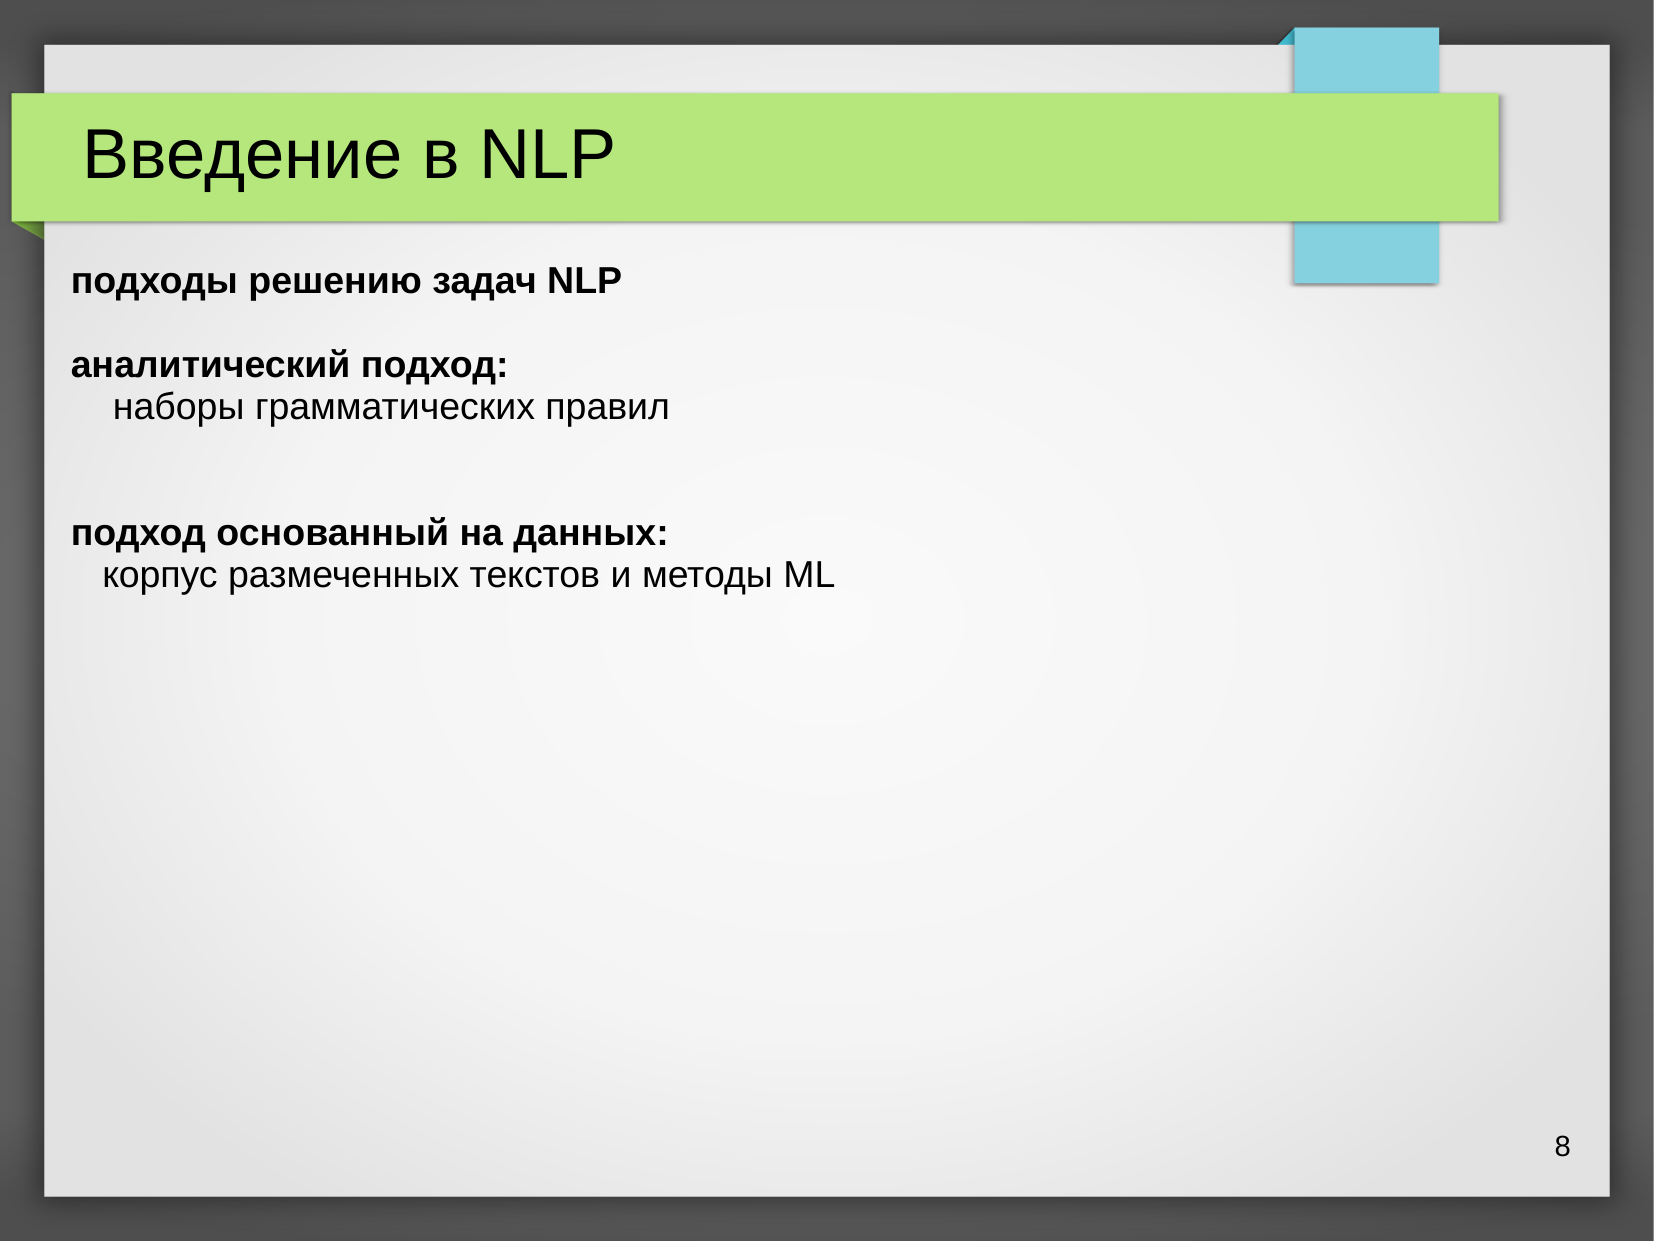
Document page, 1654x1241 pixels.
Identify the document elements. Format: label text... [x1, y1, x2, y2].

picture [0, 0, 1654, 1241]
title Введение в NLP [82, 113, 1406, 194]
text_box подходы решению задач NLP аналитический подход: наборы грамматических правил подход основанный на данных: корпус размеченных текстов и методы ML [70, 259, 969, 638]
